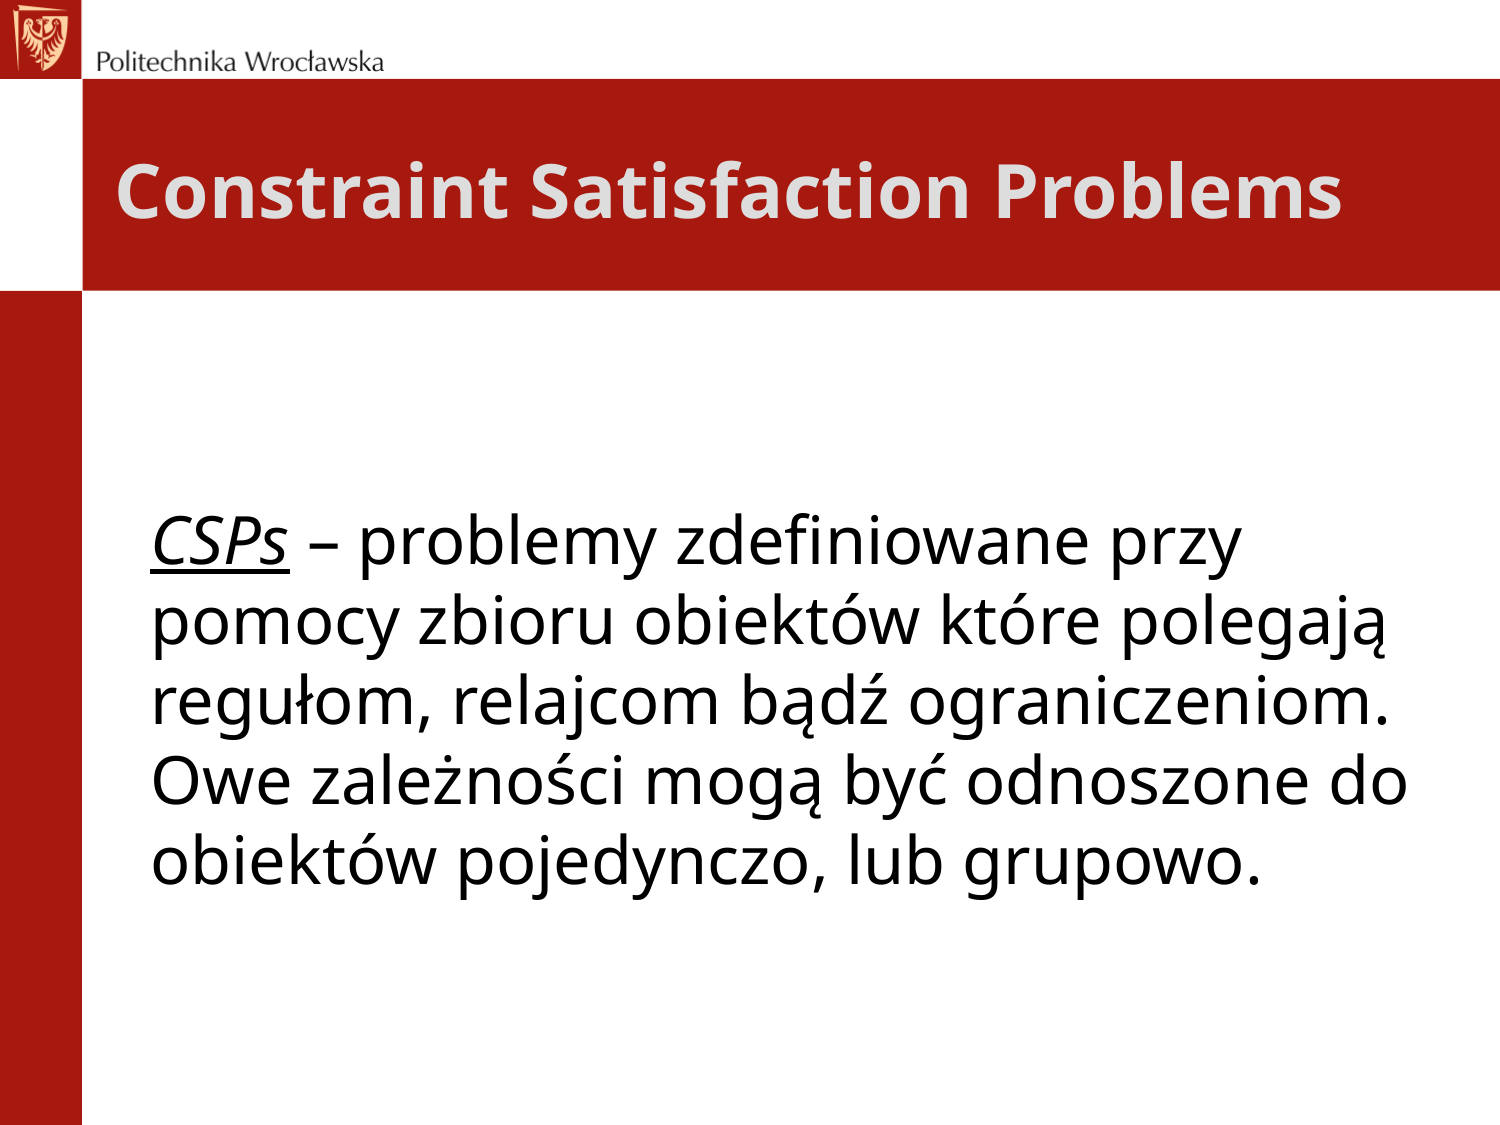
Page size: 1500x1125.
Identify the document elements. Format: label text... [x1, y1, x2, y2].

picture [0, 0, 384, 79]
text_box CSPs – problemy zdefiniowane przy pomocy zbioru obiektów które polegają regułom, relajcom bądź ograniczeniom. Owe zależności mogą być odnoszone do obiektów pojedynczo, lub grupowo. [100, 308, 1483, 1106]
text_box Constraint Satisfaction Problems [100, 103, 1483, 273]
